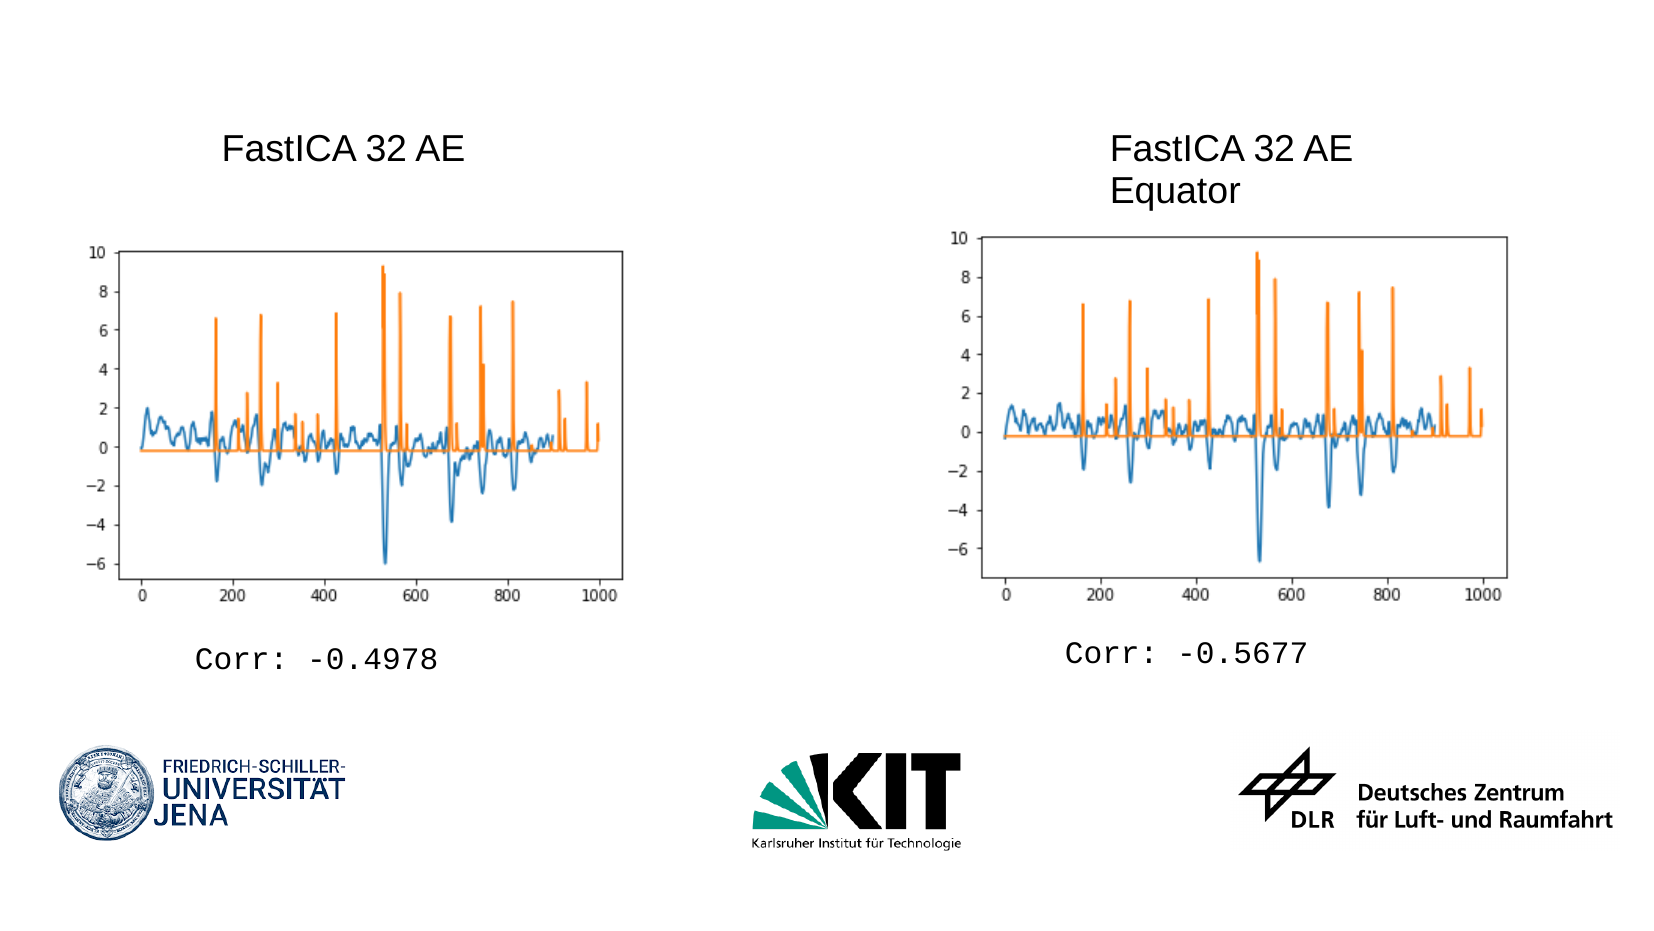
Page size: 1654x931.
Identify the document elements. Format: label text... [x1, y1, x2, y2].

text_box Corr: -0.5677 [1050, 630, 1456, 692]
picture [1230, 730, 1621, 851]
picture [45, 730, 358, 856]
picture [75, 236, 631, 616]
text_box FastICA 32 AE Equator [1095, 120, 1399, 219]
text_box FastICA 32 AE [206, 120, 511, 177]
picture [750, 753, 961, 851]
text_box Corr: -0.4978 [180, 636, 466, 723]
picture [936, 221, 1516, 616]
